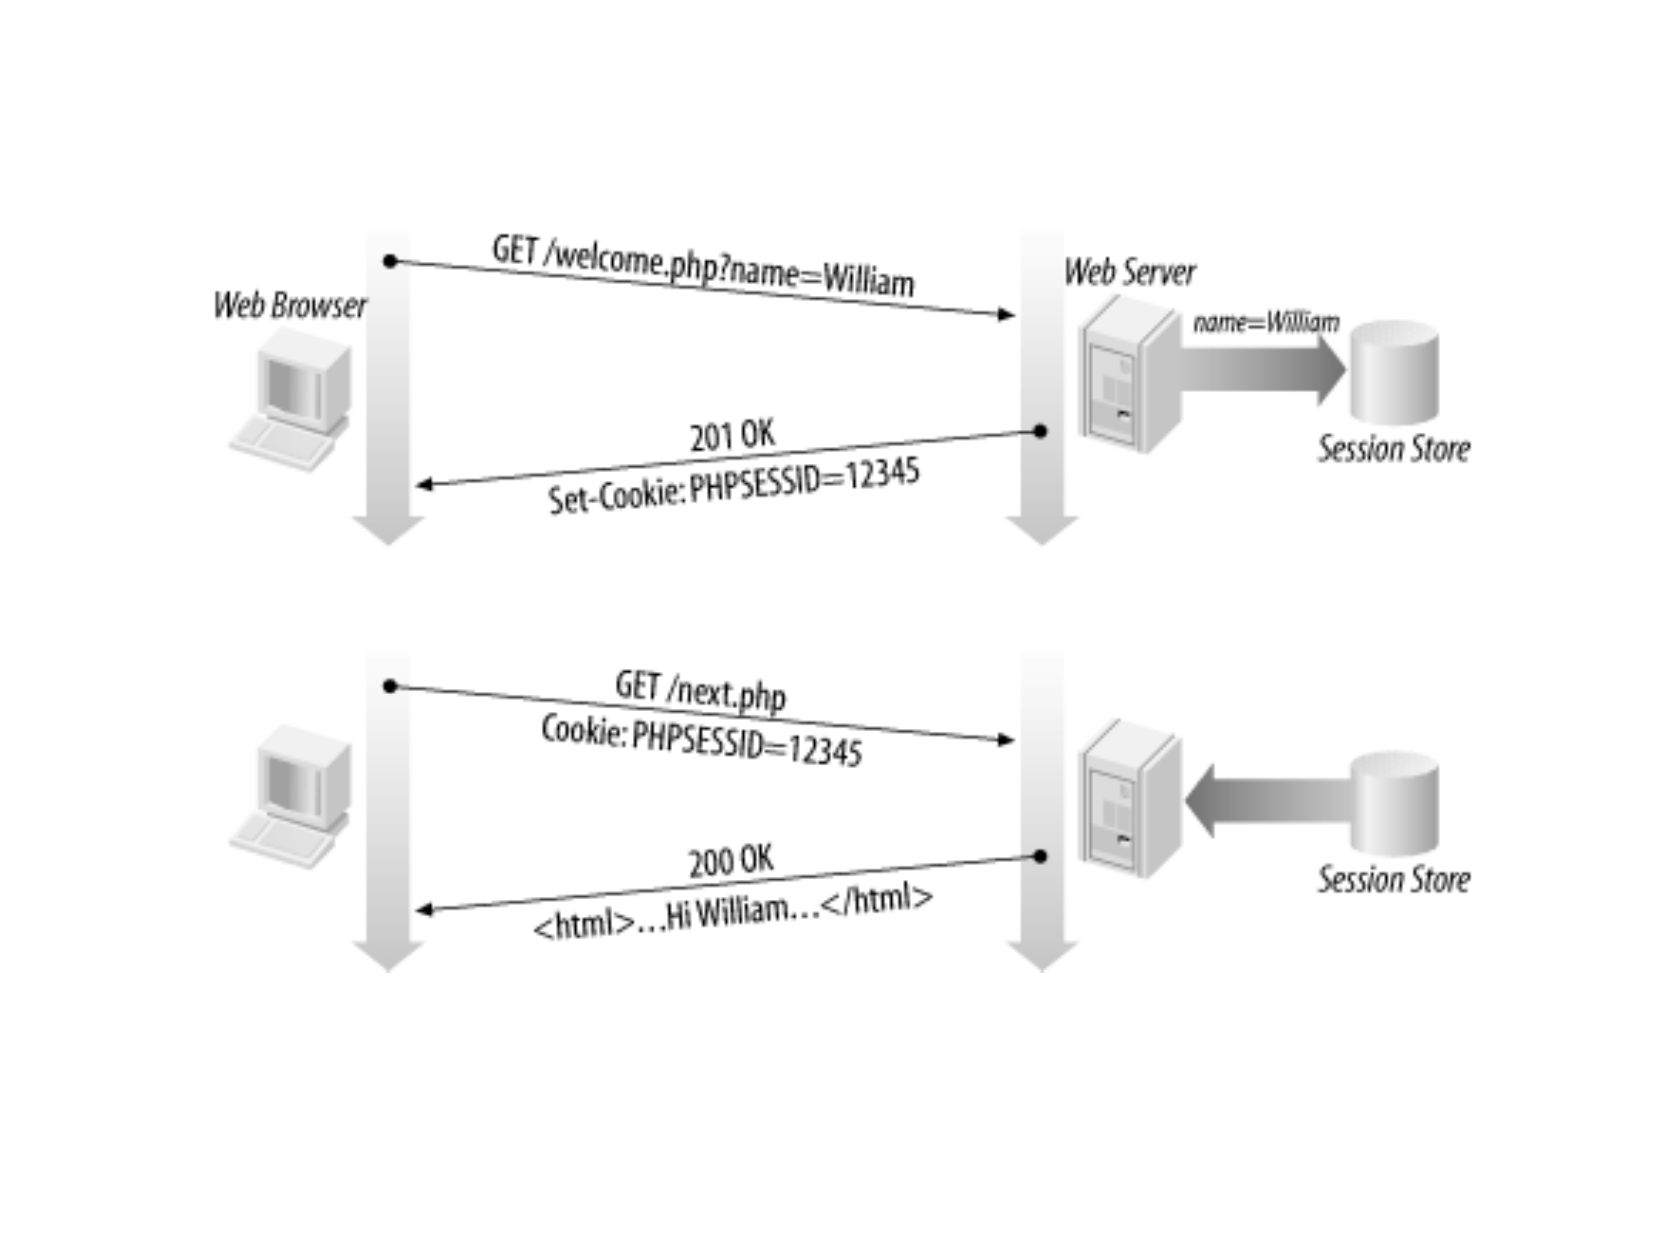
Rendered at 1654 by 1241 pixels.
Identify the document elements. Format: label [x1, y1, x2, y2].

picture [208, 224, 1477, 973]
